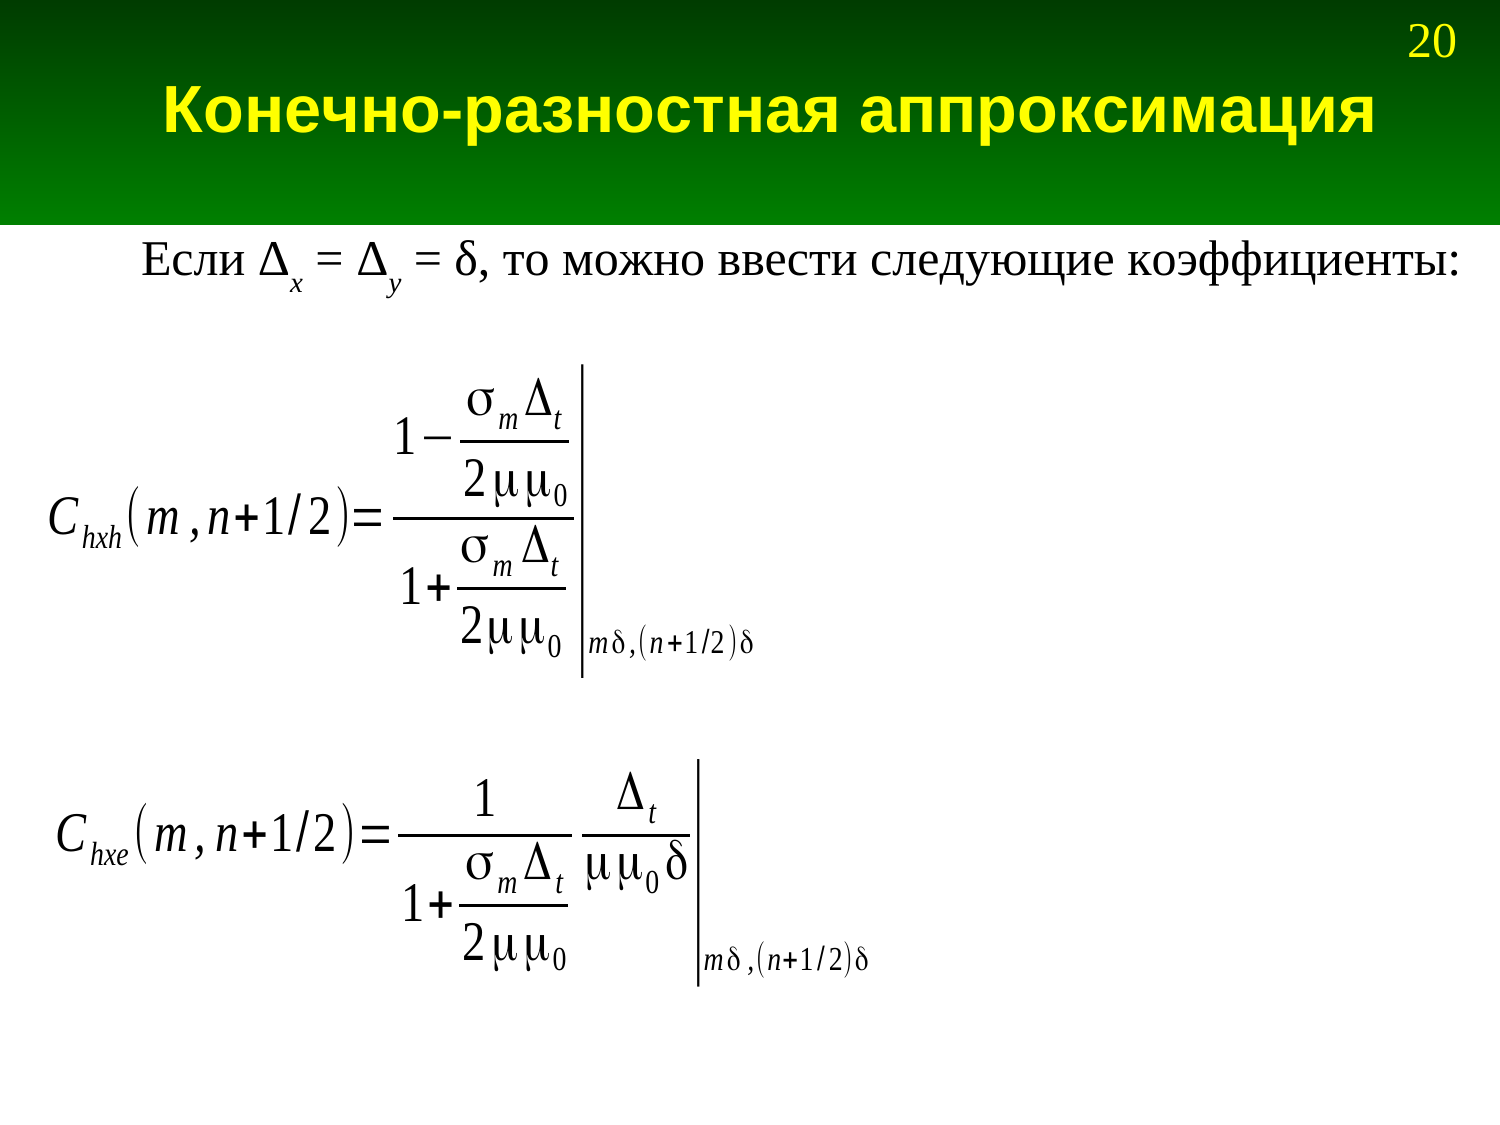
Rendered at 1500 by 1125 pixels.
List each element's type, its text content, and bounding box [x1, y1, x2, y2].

text_box Если Δx = Δy = δ, то можно ввести следующие коэффициенты: [126, 218, 1477, 306]
chart [35, 359, 765, 680]
title Конечно-разностная аппроксимация [100, 7, 1441, 204]
chart [43, 756, 881, 991]
